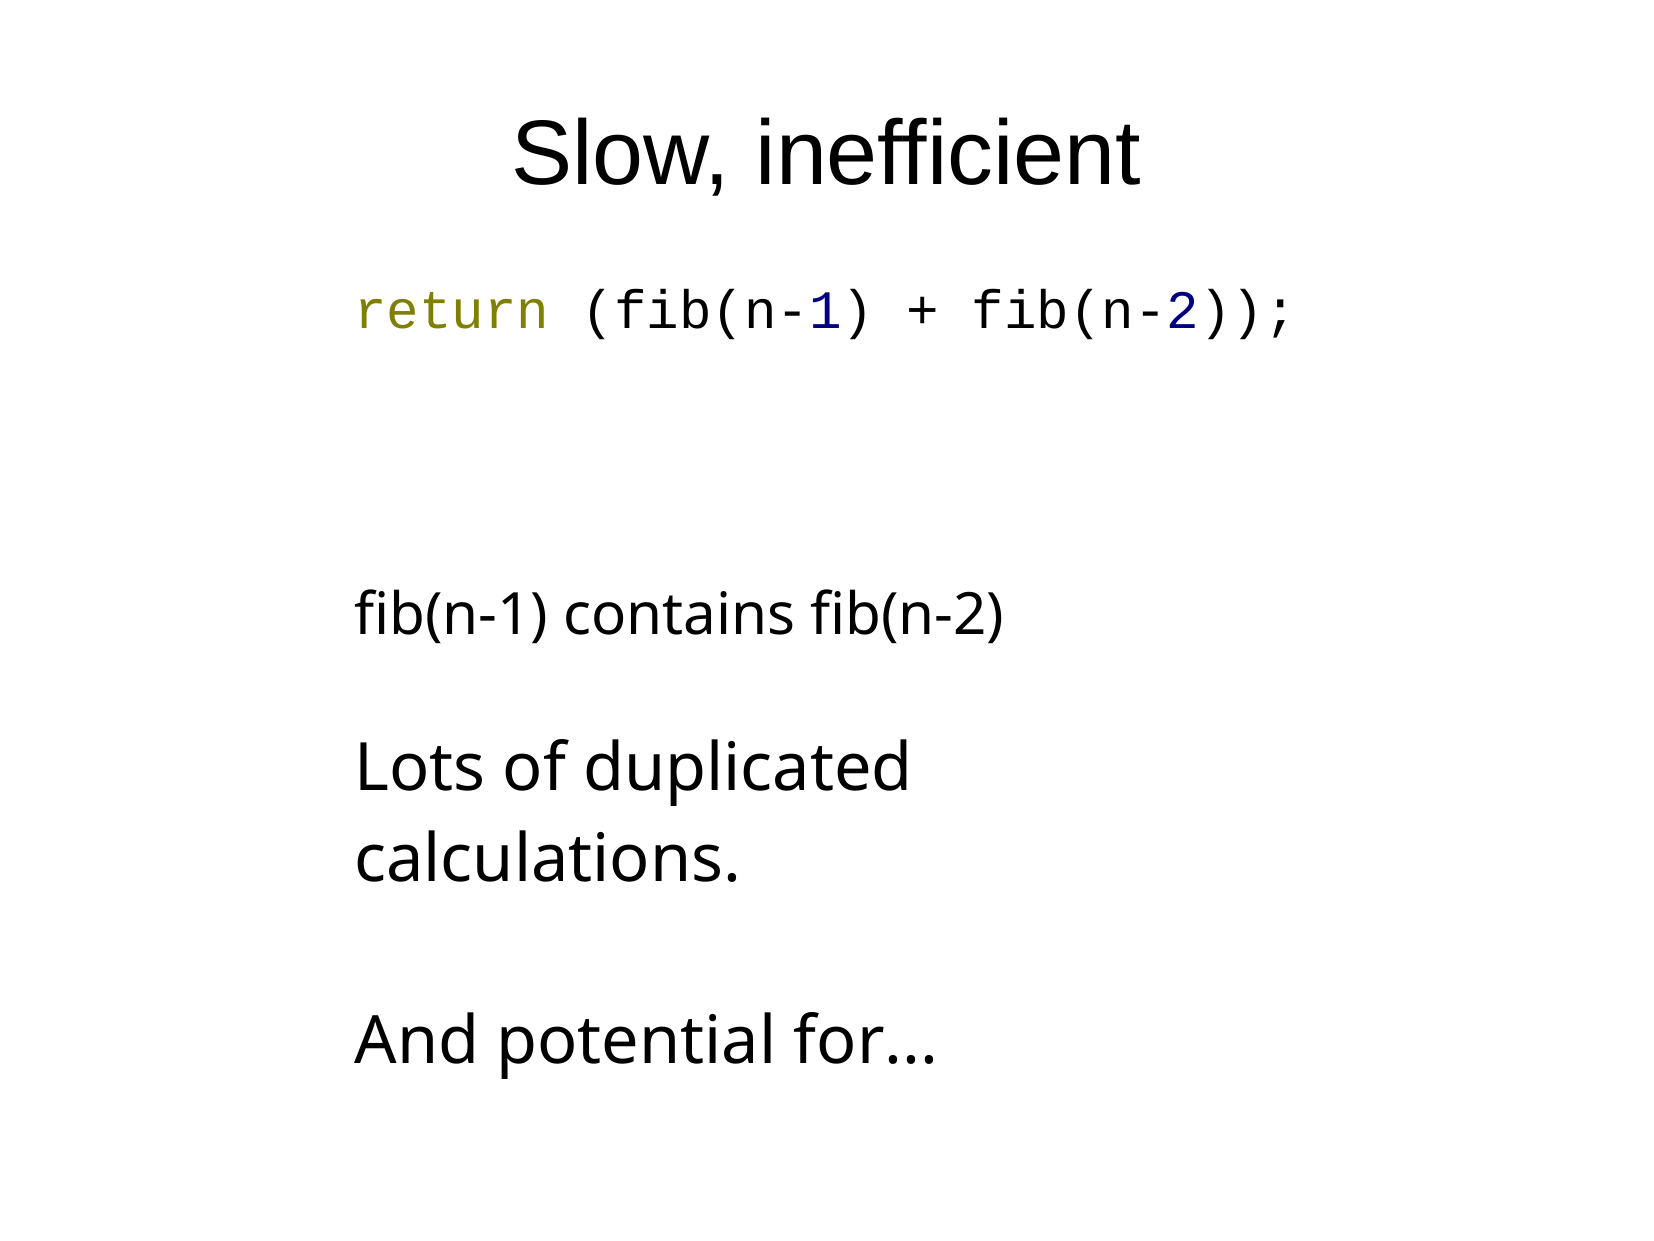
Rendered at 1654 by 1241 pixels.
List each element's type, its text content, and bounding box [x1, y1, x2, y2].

title Slow, inefficient [82, 49, 1571, 257]
text_box return (fib(n-1) + fib(n-2)); fib(n-1) contains fib(n-2) Lots of duplicated calculations. And potential for... [354, 283, 1312, 1010]
